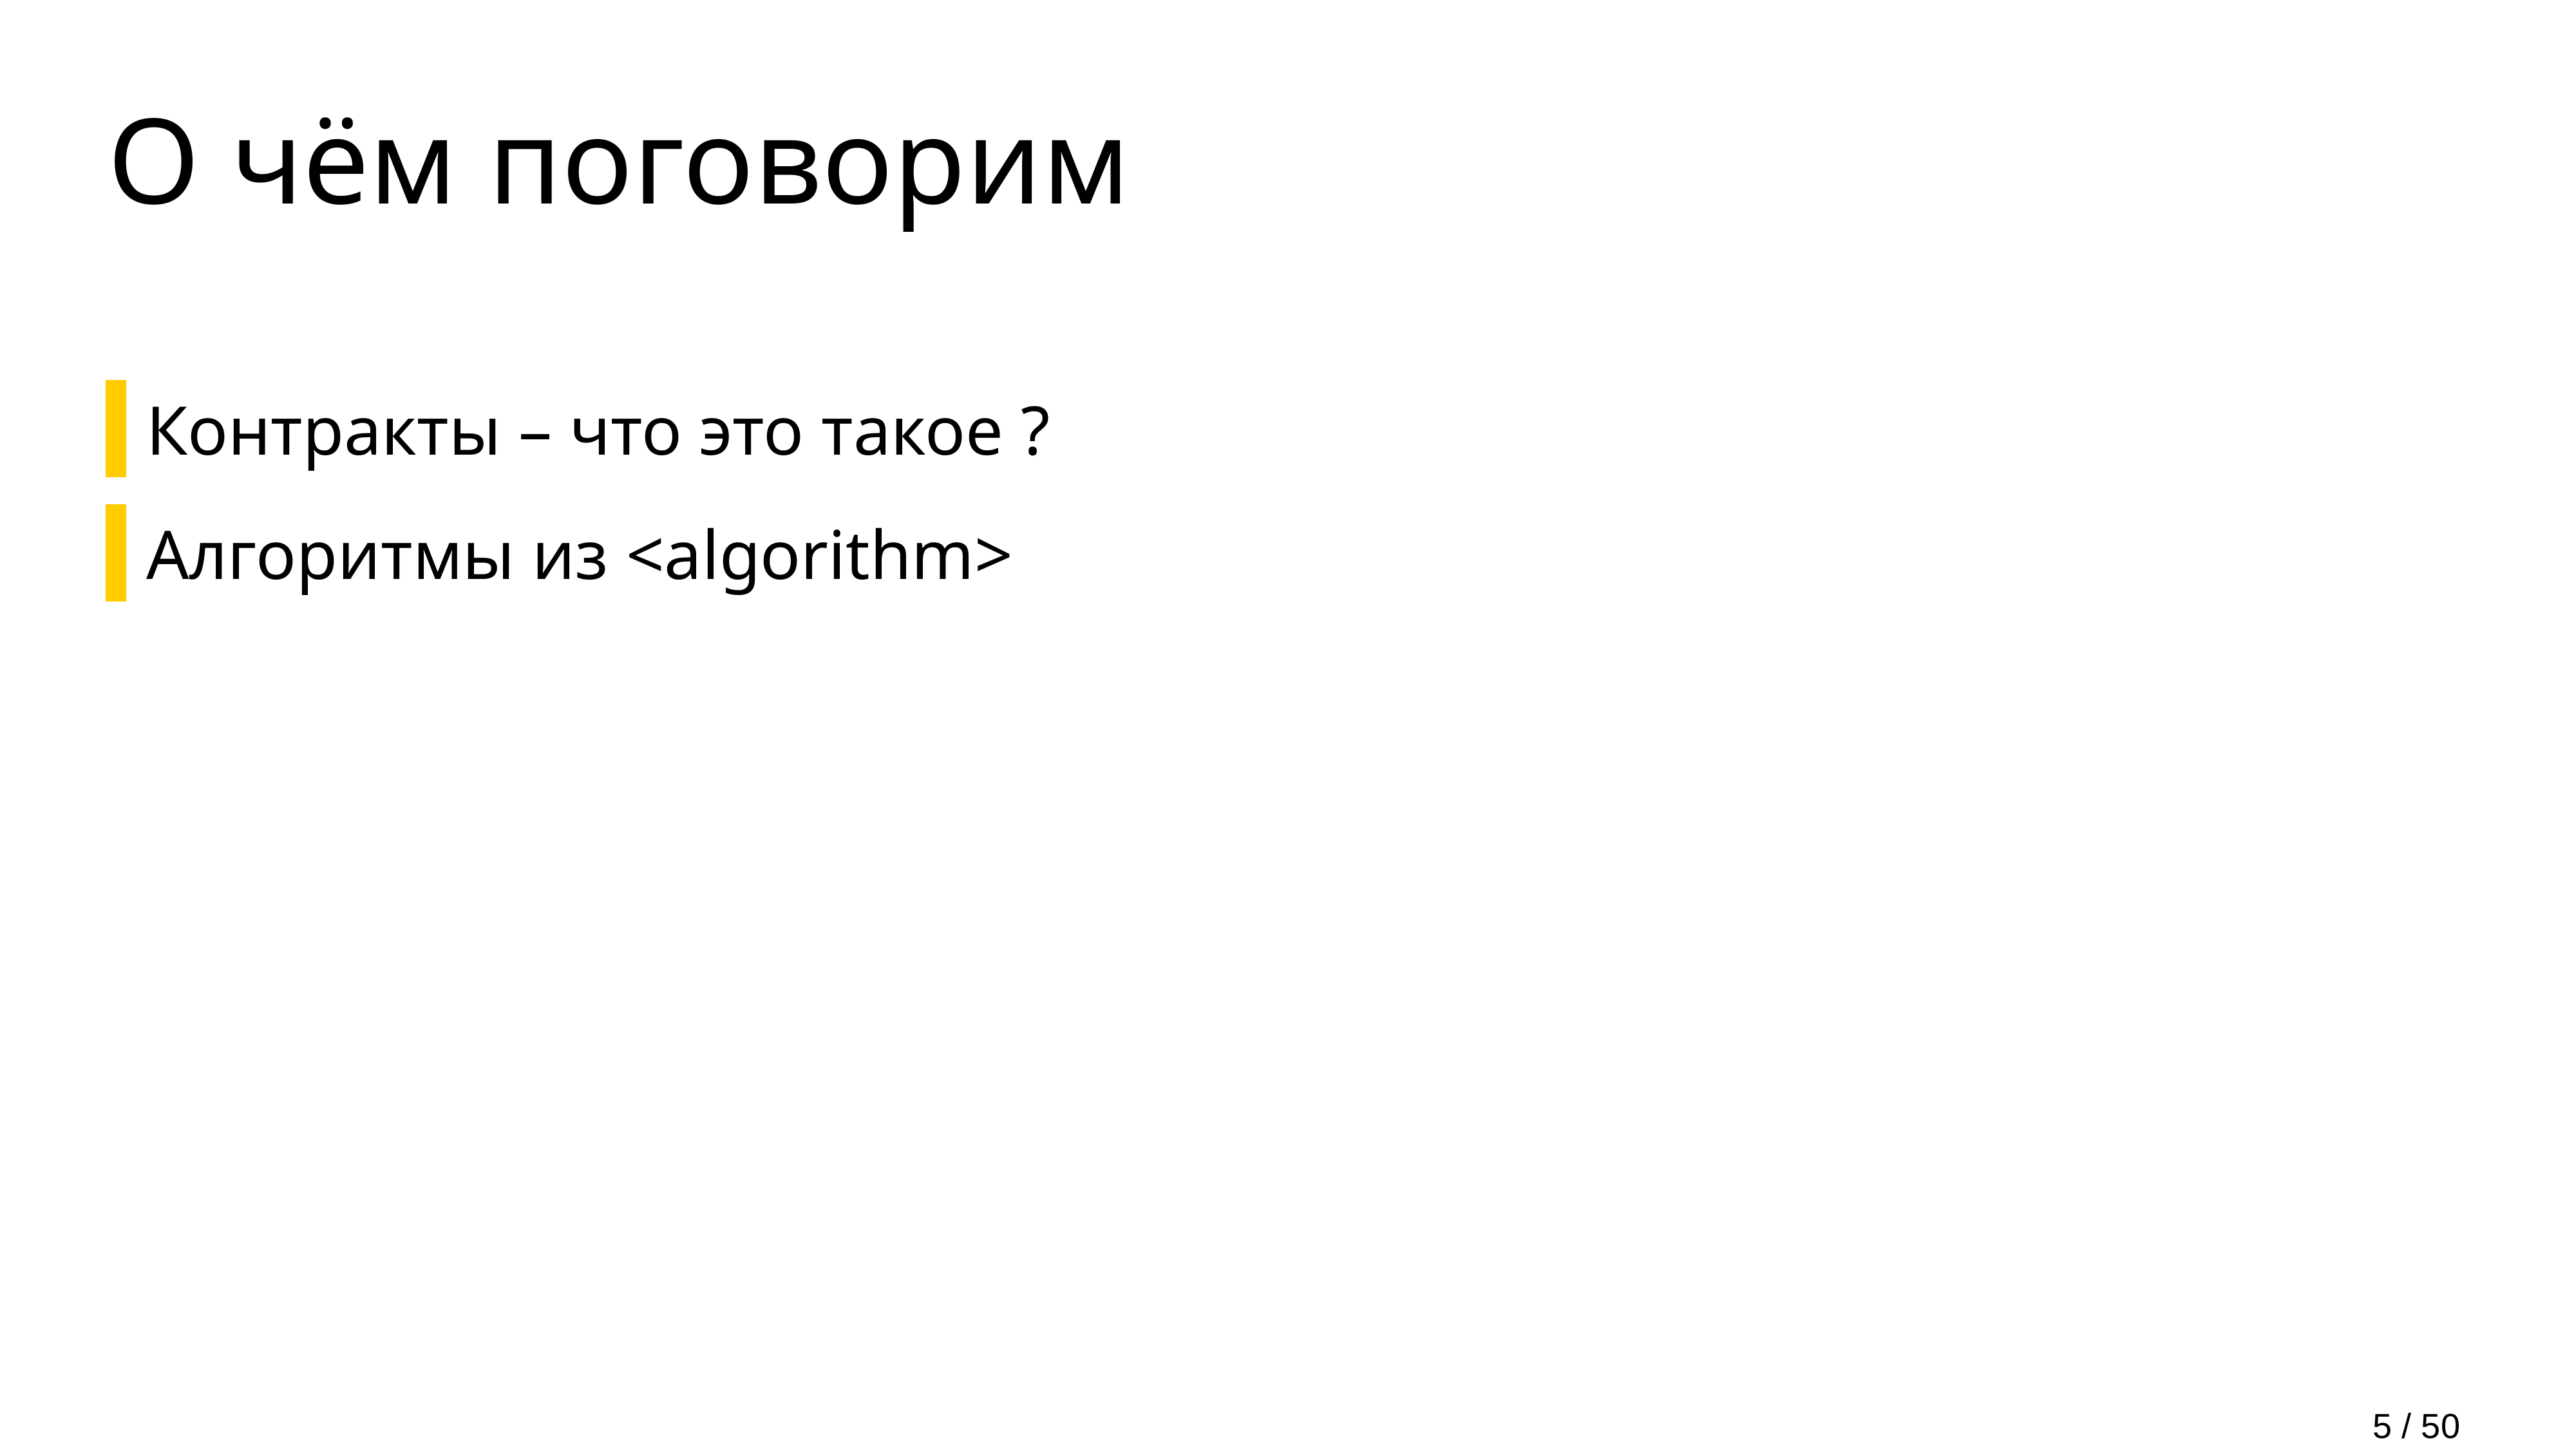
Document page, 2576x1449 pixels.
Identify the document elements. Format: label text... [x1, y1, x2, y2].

title О чём поговорим [108, 80, 2468, 242]
text_box Контракты – что это такое ? Алгоритмы из <algorithm> [96, 364, 2512, 1419]
text_box <number> / 50 [2363, 1402, 2576, 1449]
